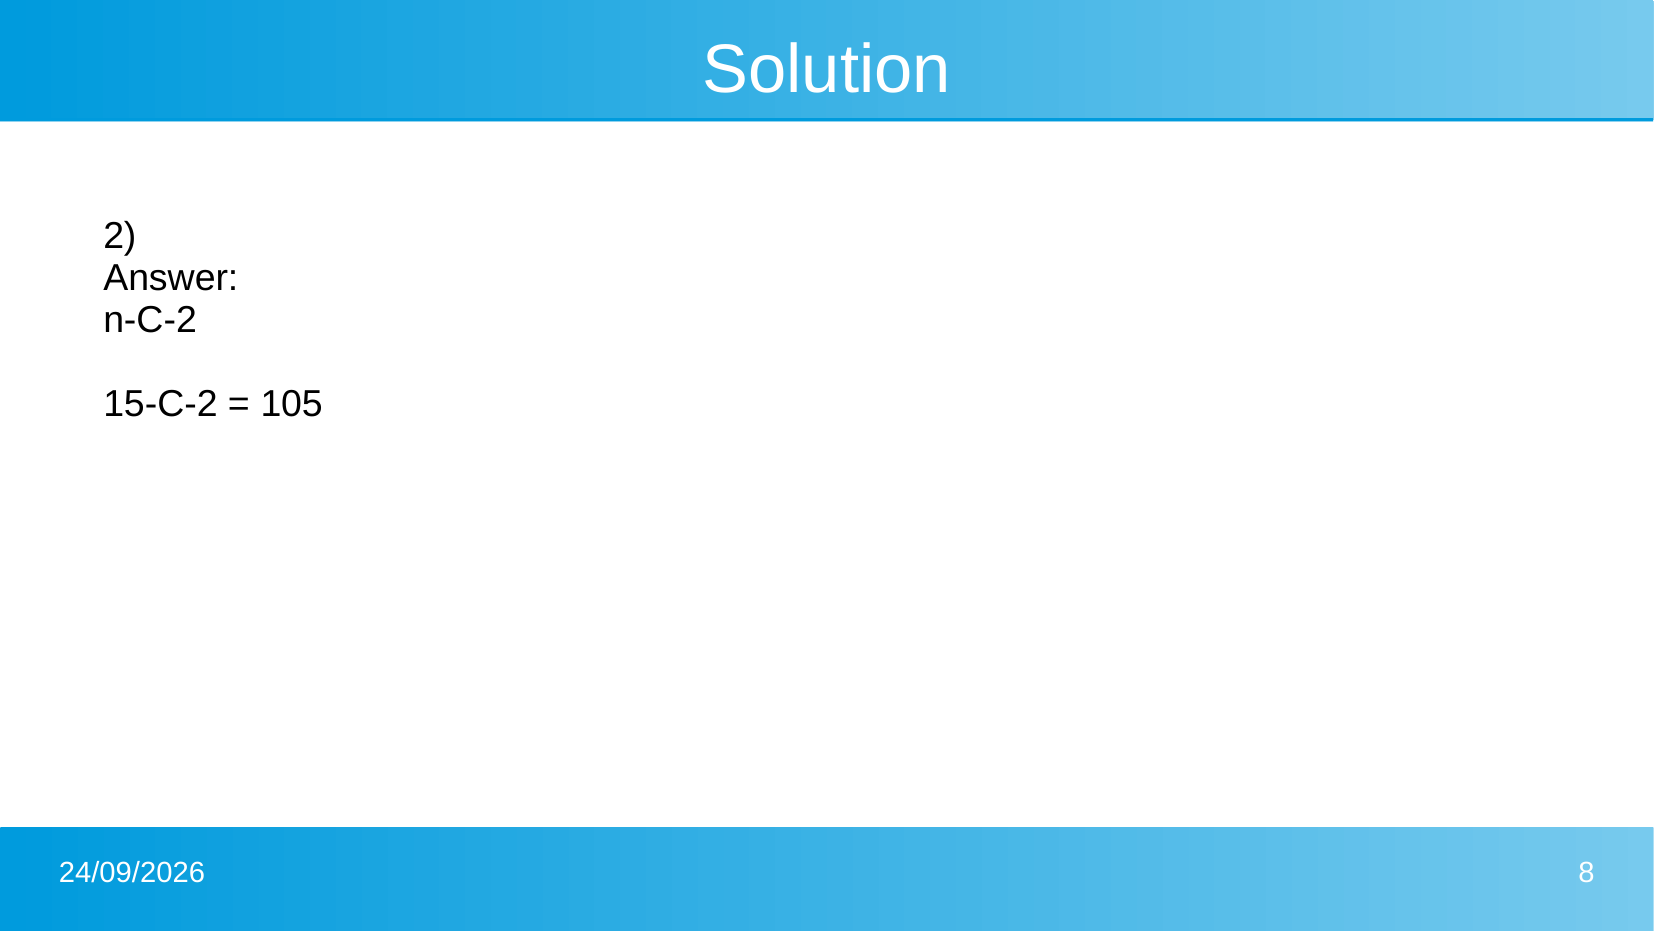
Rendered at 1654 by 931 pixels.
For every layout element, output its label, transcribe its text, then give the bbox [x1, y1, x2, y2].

title Solution [59, 29, 1595, 108]
text_box 2) Answer: n-C-2 15-C-2 = 105 [88, 206, 1300, 432]
